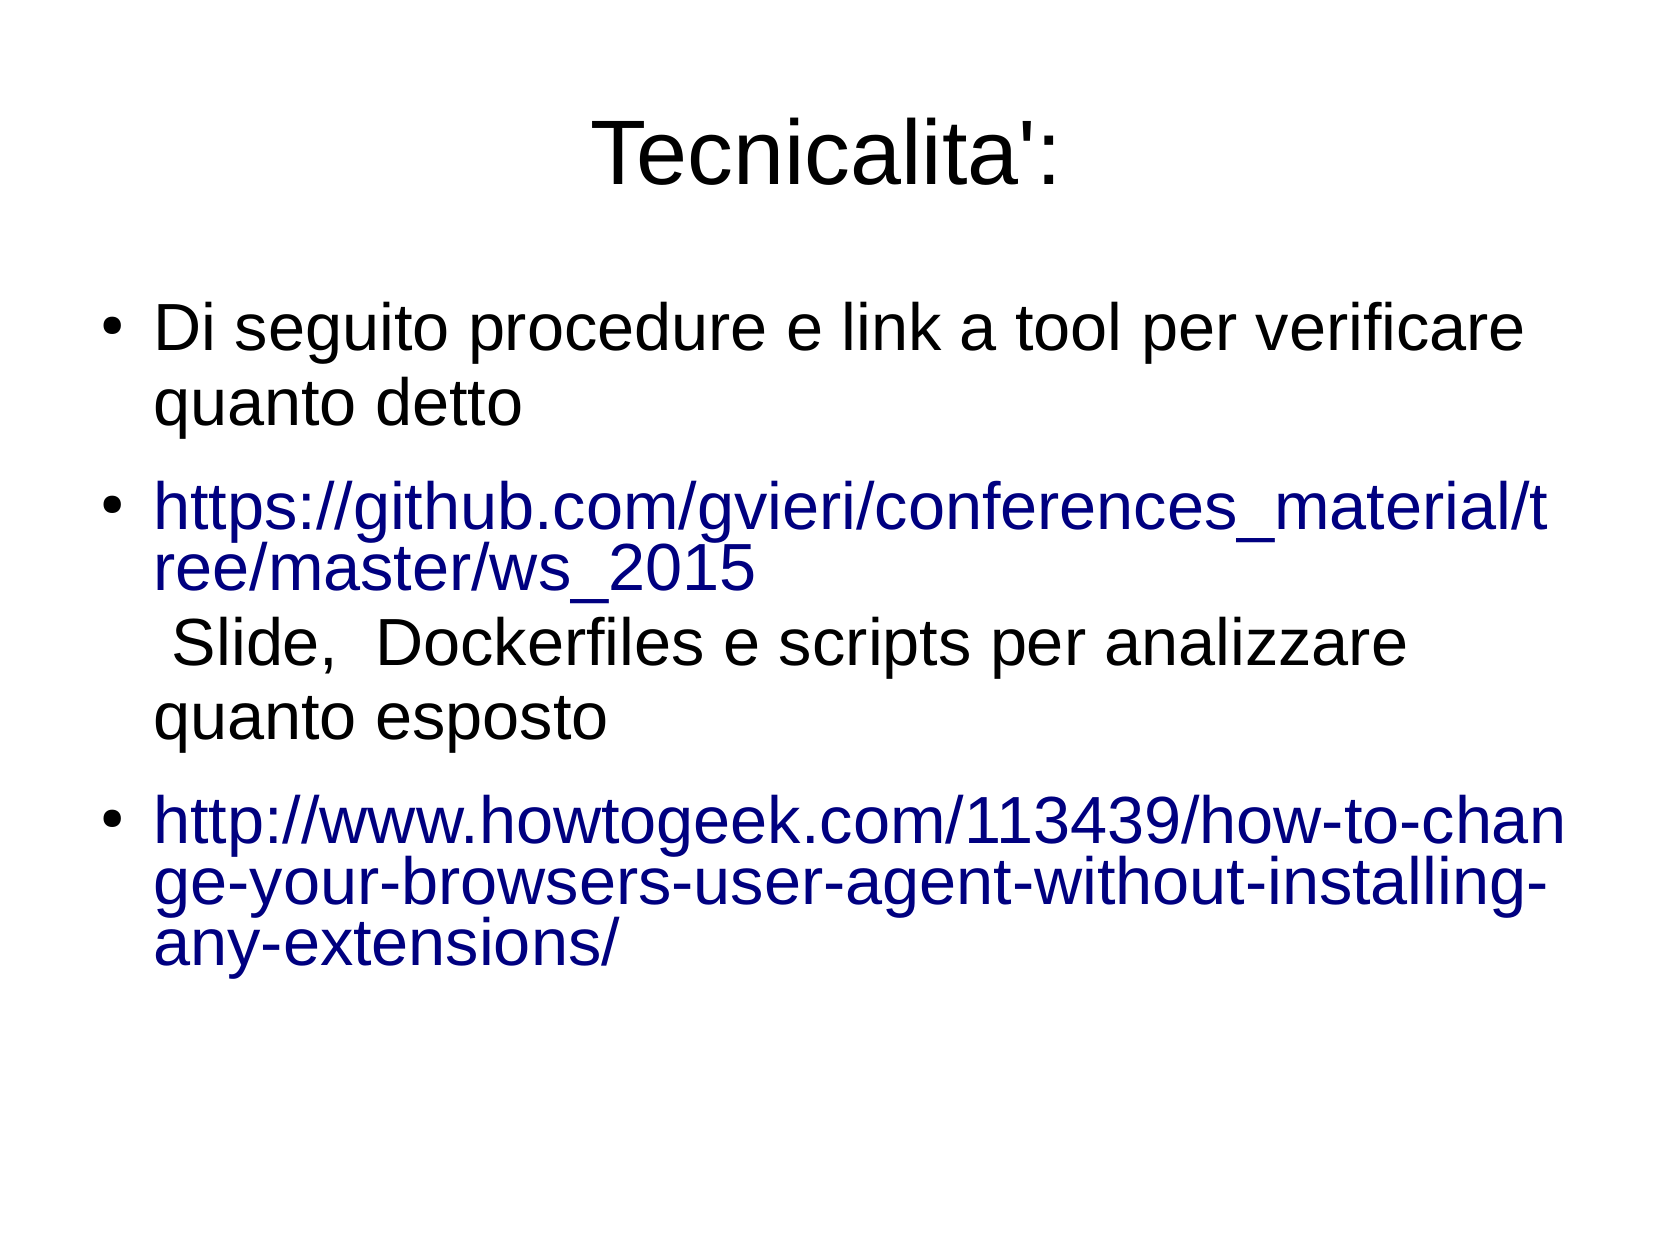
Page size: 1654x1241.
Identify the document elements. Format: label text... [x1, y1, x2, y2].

title Tecnicalita': [82, 49, 1571, 257]
list Di seguito procedure e link a tool per verificare quanto detto https://github.com/gvieri/conferences_material/tree/master/ws_2015 Slide, Dockerfiles e scripts per analizzare quanto esposto http://www.howtogeek.com/113439/how-to-change-your-browsers-user-agent-without-installing-any-extensions/ [82, 290, 1571, 1010]
